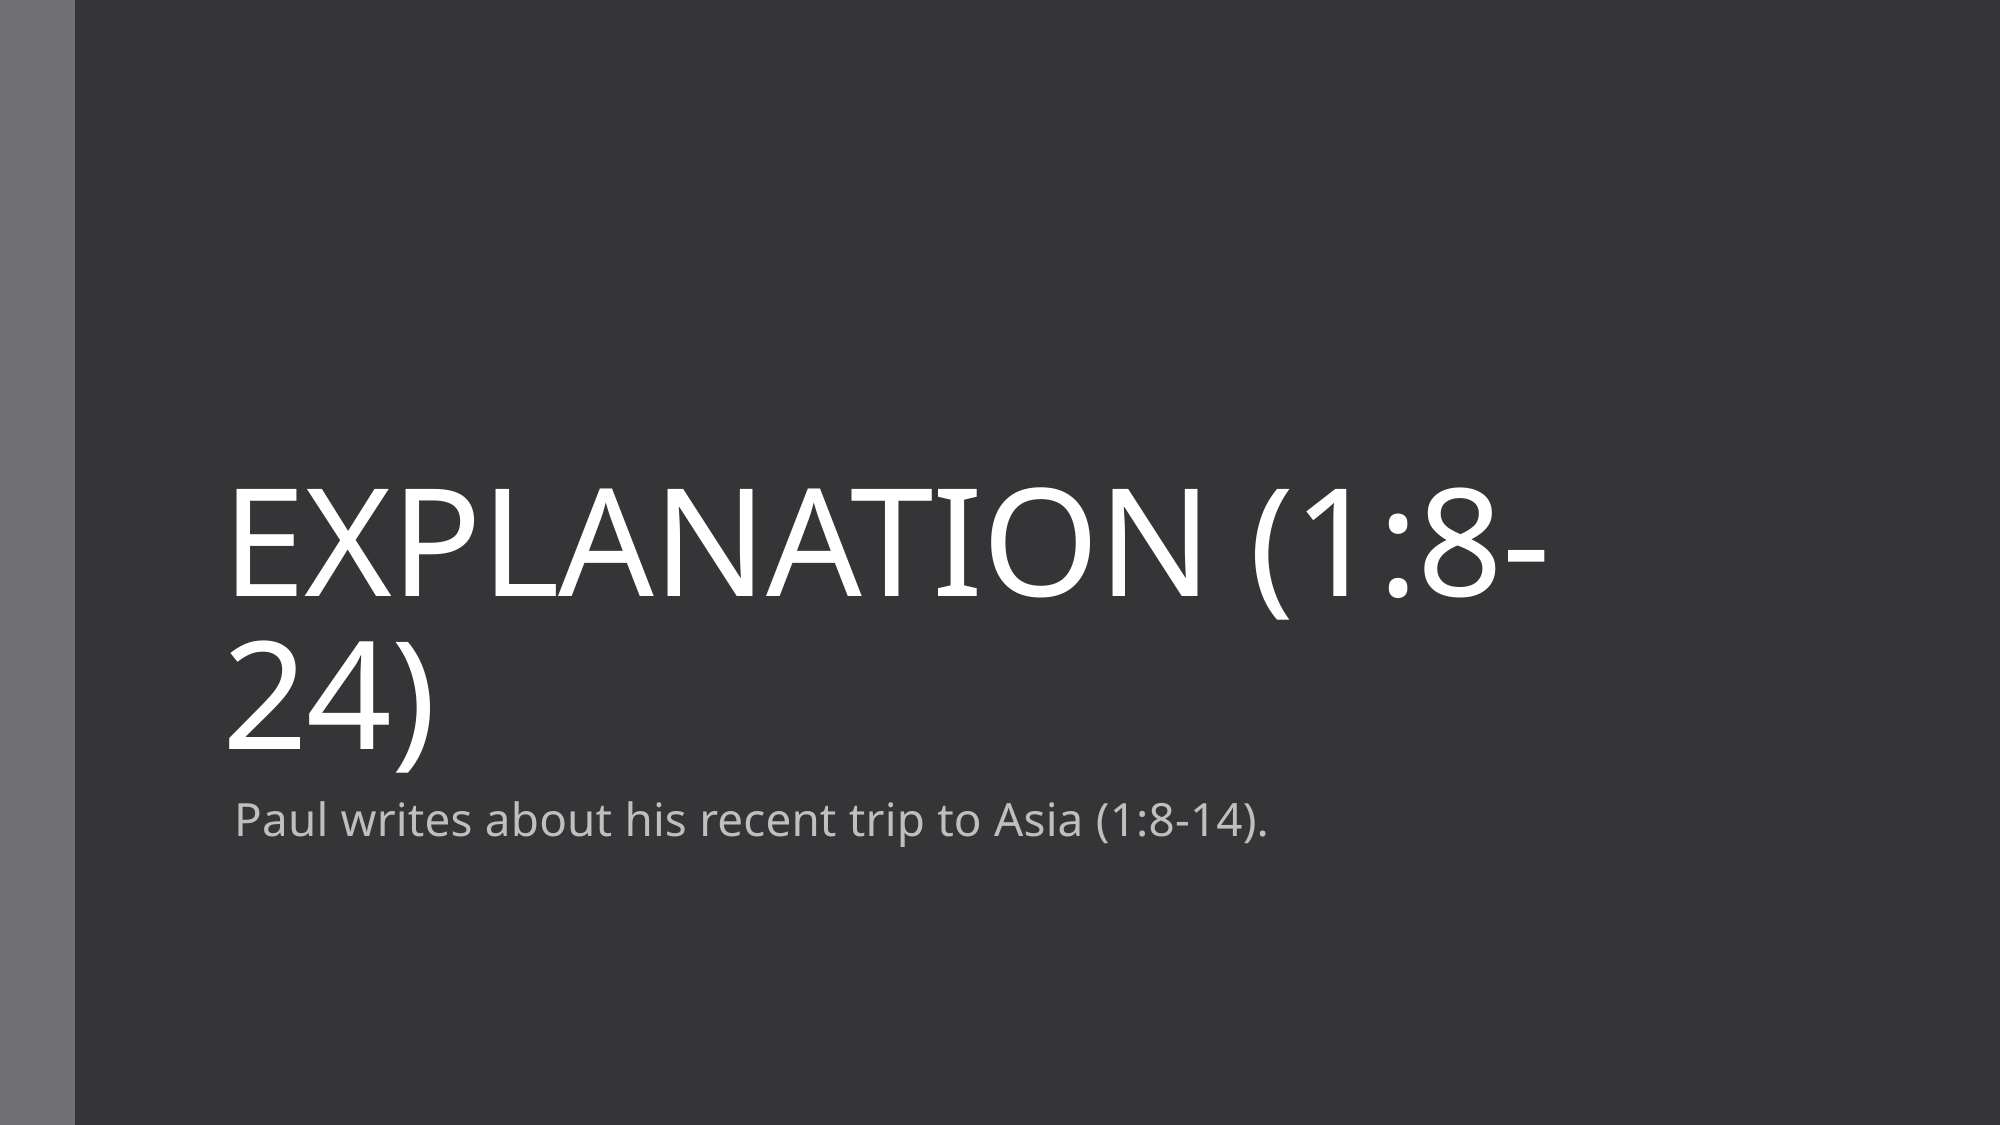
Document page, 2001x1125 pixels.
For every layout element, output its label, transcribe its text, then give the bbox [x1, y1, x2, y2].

subtitle Paul writes about his recent trip to Asia (1:8-14). [206, 787, 1752, 1066]
title EXPLANATION (1:8-24) [206, 124, 1752, 787]
